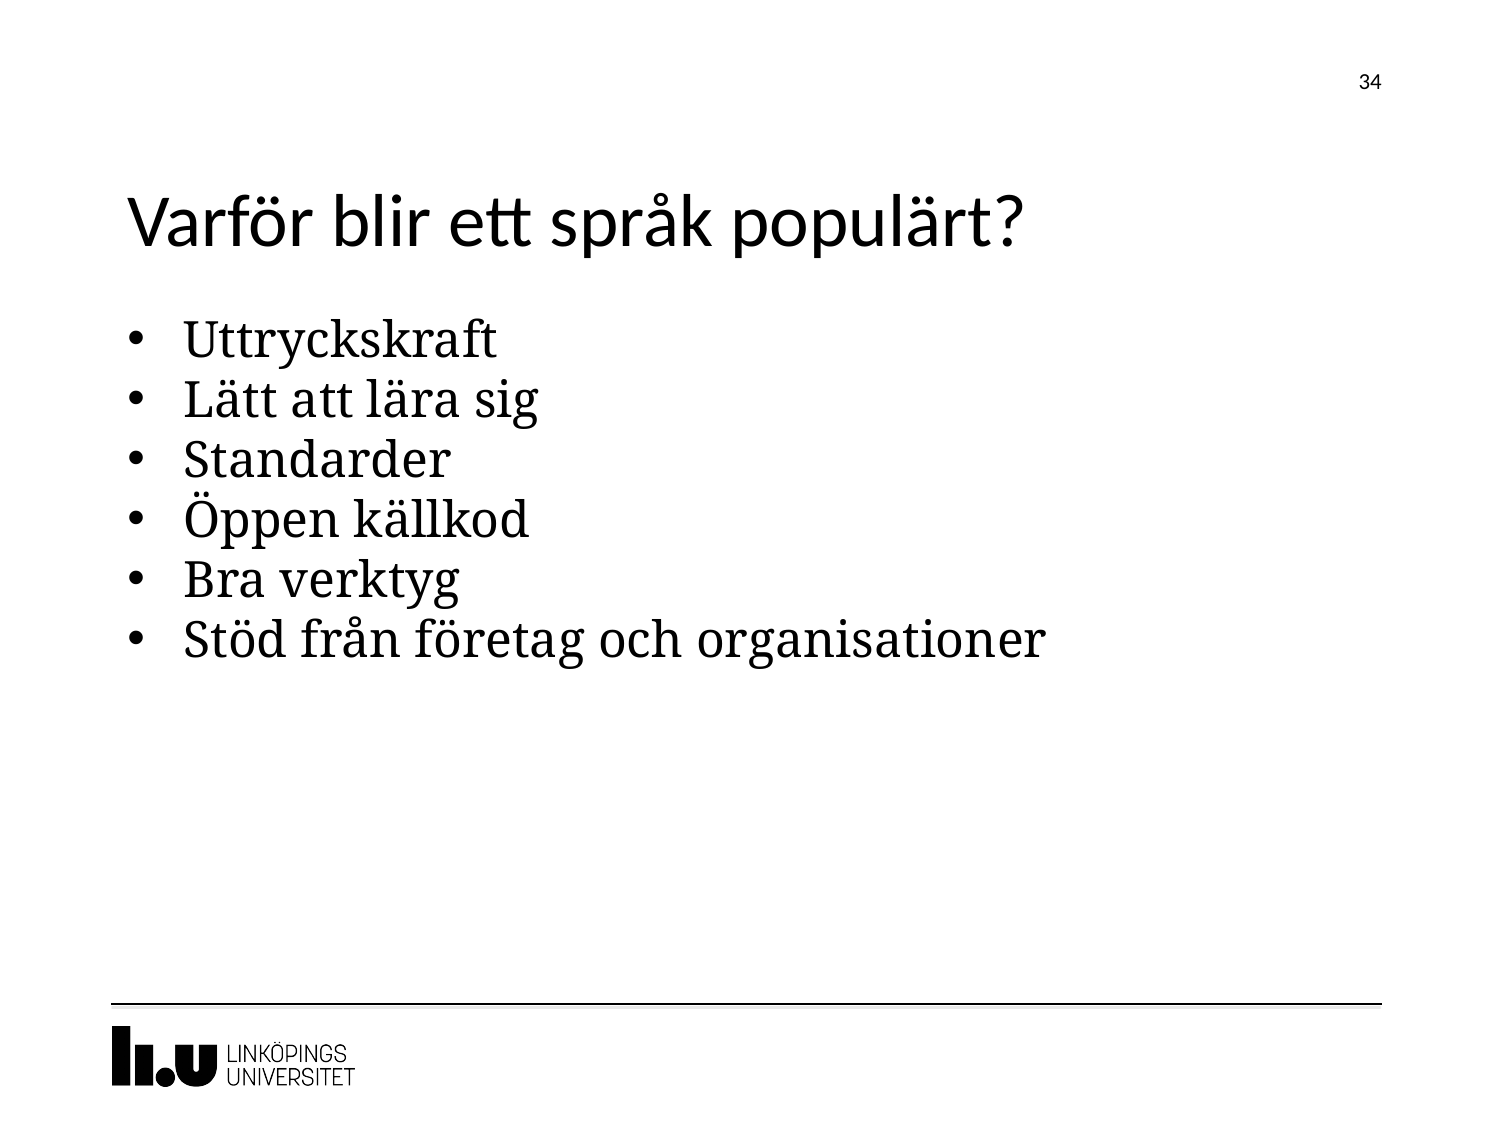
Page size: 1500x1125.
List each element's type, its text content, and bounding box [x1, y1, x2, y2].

text_box Varför blir ett språk populärt? [112, 163, 1382, 300]
text_box Uttryckskraft Lätt att lära sig Standarder Öppen källkod Bra verktyg Stöd från företag och organisationer [112, 300, 1382, 968]
picture [112, 1026, 355, 1087]
text_box <number> [1306, 59, 1397, 103]
